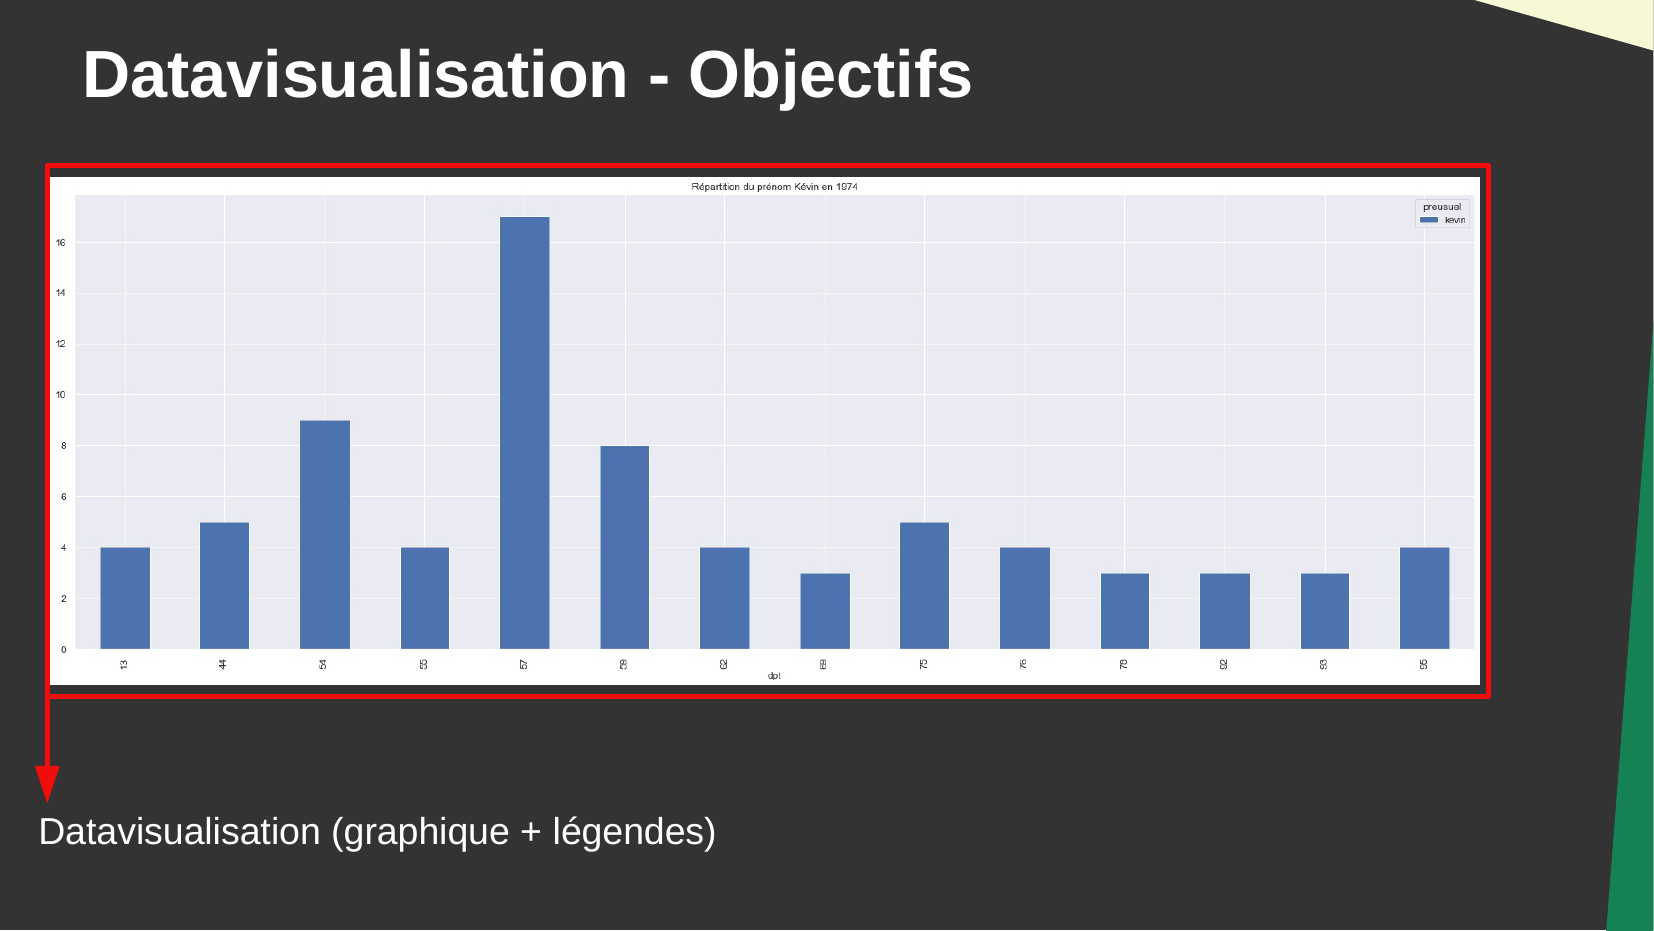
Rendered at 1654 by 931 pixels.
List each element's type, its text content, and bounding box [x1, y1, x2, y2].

text_box [1474, 0, 1654, 51]
text_box [1606, 313, 1654, 931]
title Datavisualisation - Objectifs [82, 37, 1571, 122]
text_box Datavisualisation (graphique + légendes) [23, 803, 733, 860]
picture [50, 177, 1480, 686]
